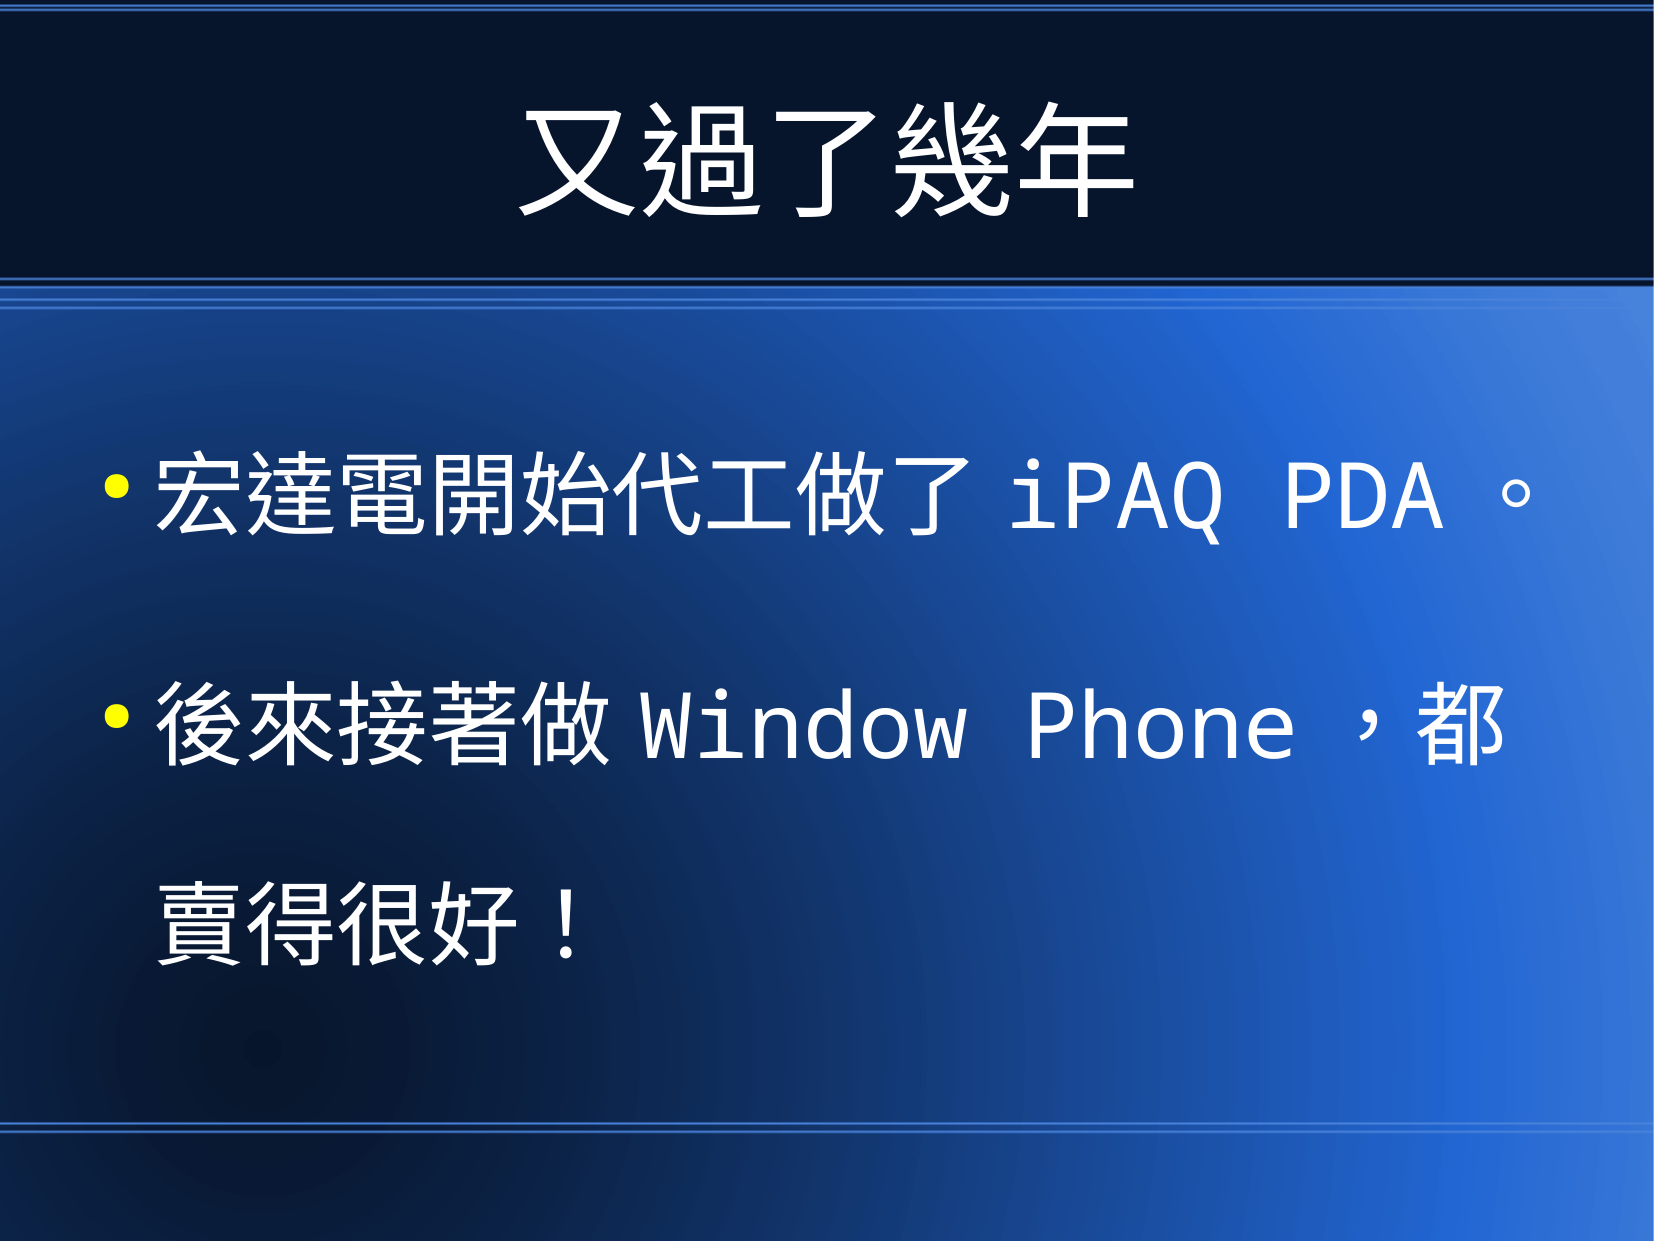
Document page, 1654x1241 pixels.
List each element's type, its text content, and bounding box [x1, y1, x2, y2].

picture [0, 0, 1654, 1241]
list 宏達電開始代工做了iPAQ PDA。 後來接著做Window Phone，都賣得很好！ [82, 355, 1571, 1241]
title 又過了幾年 [82, 49, 1571, 257]
